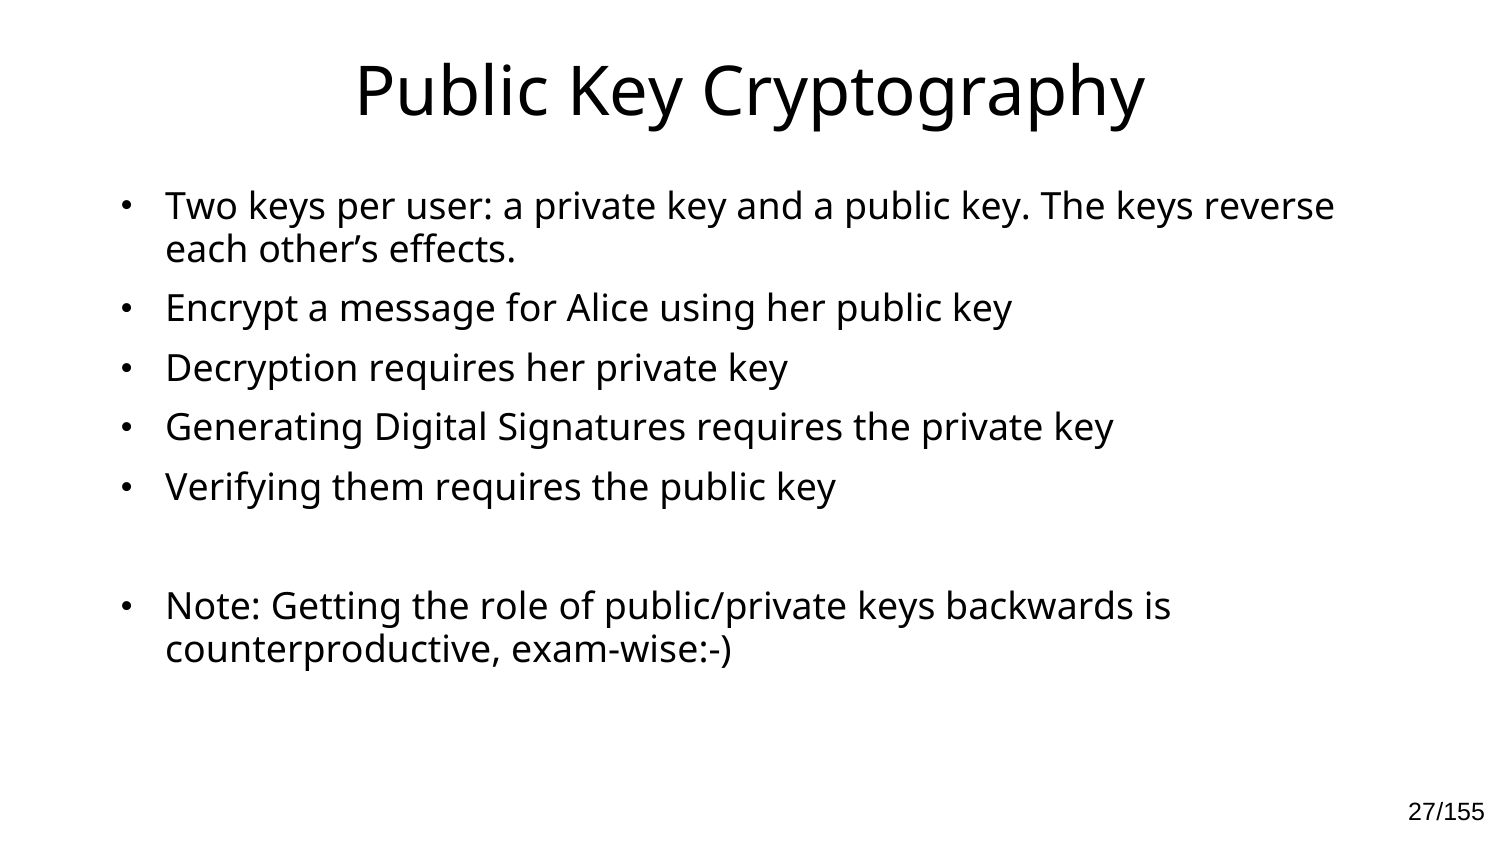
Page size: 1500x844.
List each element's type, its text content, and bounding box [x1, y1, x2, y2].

title Public Key Cryptography [112, 17, 1388, 158]
list Two keys per user: a private key and a public key. The keys reverse each other’s effects. Encrypt a message for Alice using her public key Decryption requires her private key Generating Digital Signatures requires the private key Verifying them requires the public key Note: Getting the role of public/private keys backwards is counterproductive, exam-wise:-) [104, 177, 1418, 813]
